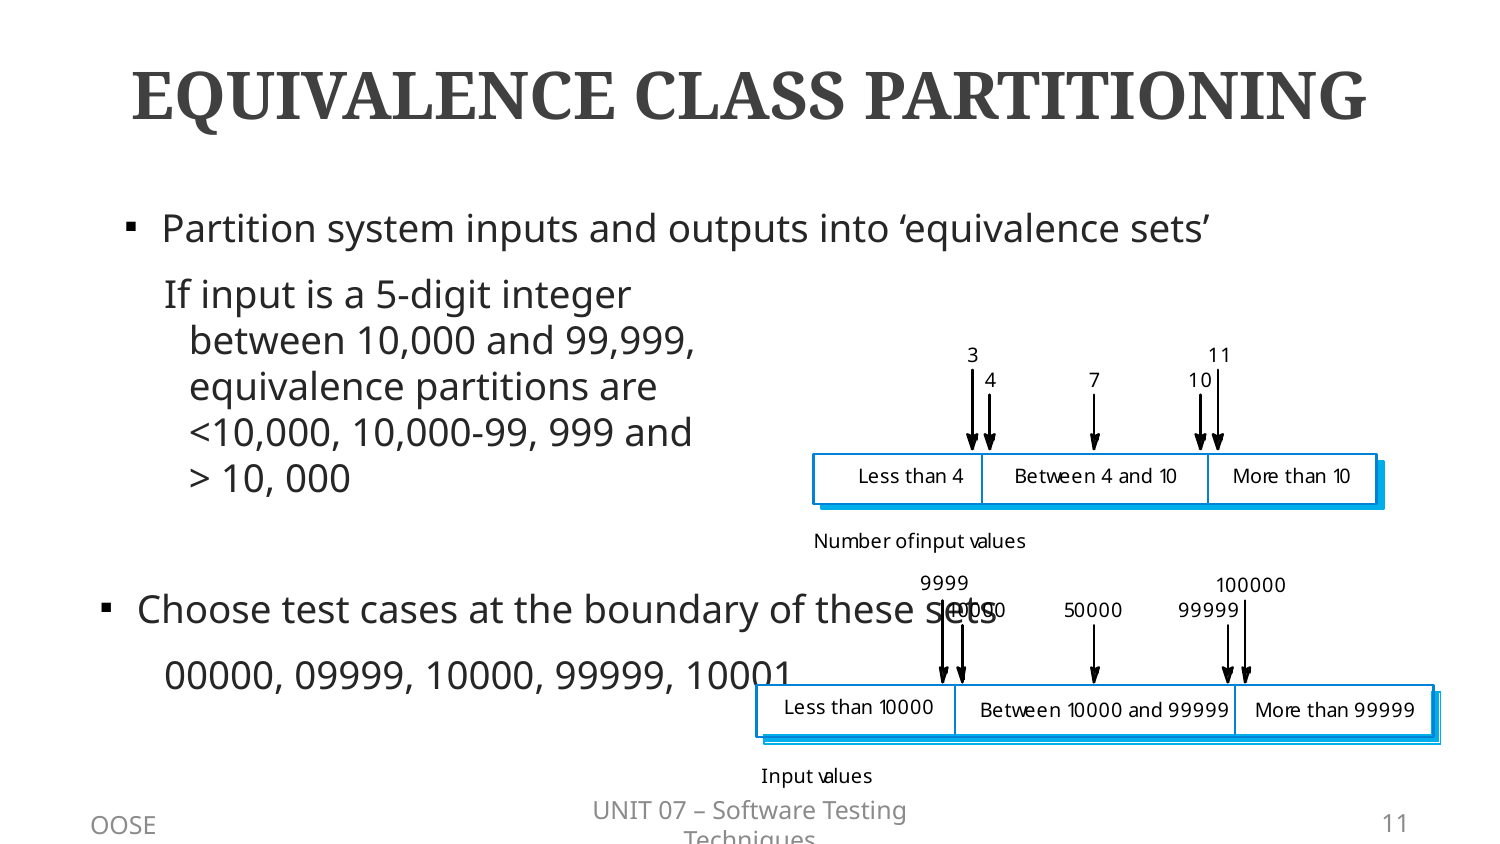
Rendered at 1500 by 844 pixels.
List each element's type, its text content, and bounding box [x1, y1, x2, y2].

list Partition system inputs and outputs into ‘equivalence sets’ If input is a 5-digit integer between 10,000 and 99,999, equivalence partitions are <10,000, 10,000-99, 999 and > 10, 000 Choose test cases at the boundary of these sets 00000, 09999, 10000, 99999, 10001 [75, 196, 1453, 709]
picture [754, 342, 1441, 792]
title Equivalence class partitioning [75, 23, 1425, 164]
